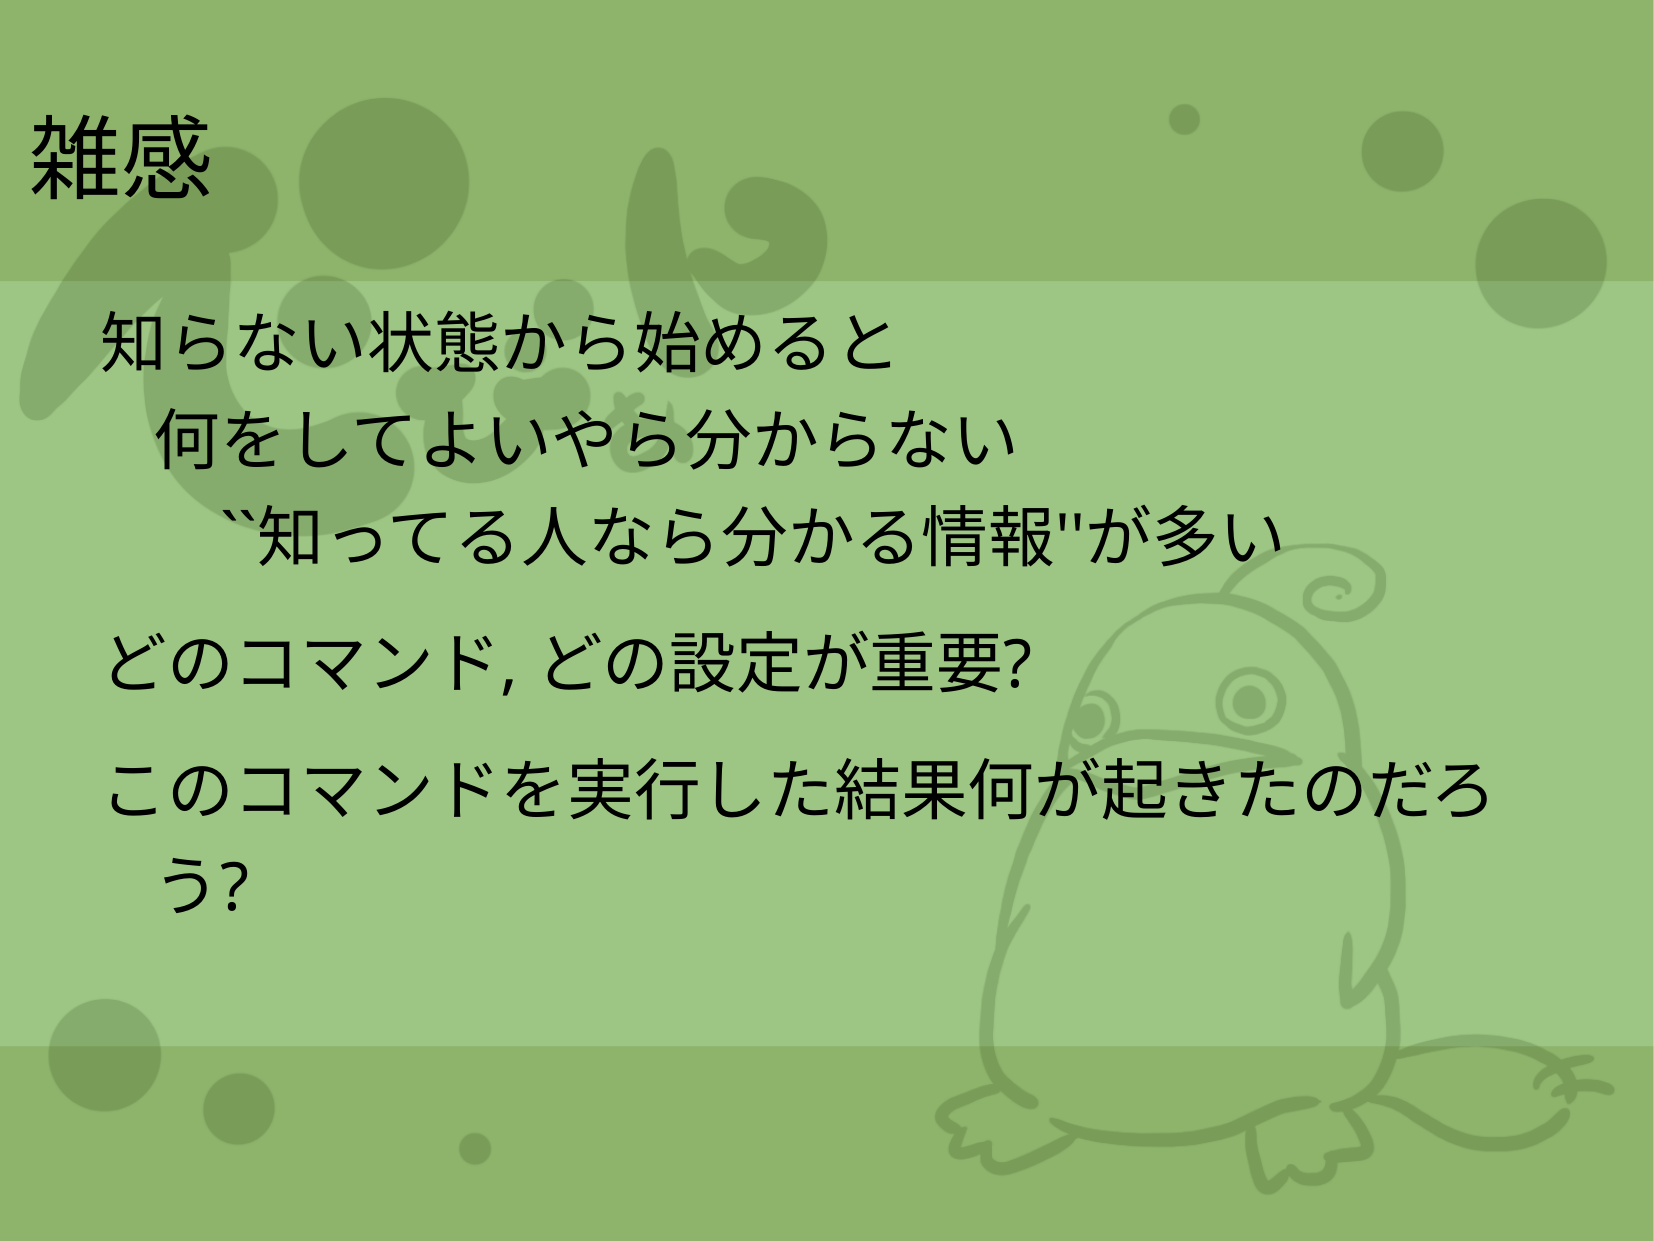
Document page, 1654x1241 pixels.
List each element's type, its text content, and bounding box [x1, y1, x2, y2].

picture [0, 0, 1654, 1241]
title 雑感 [29, 49, 1625, 257]
list 知らない状態から始めると 何をしてよいやら分からない ``知ってる人なら分かる情報''が多い どのコマンド, どの設定が重要? このコマンドを実行した結果何が起きたのだろう? [82, 290, 1571, 1109]
